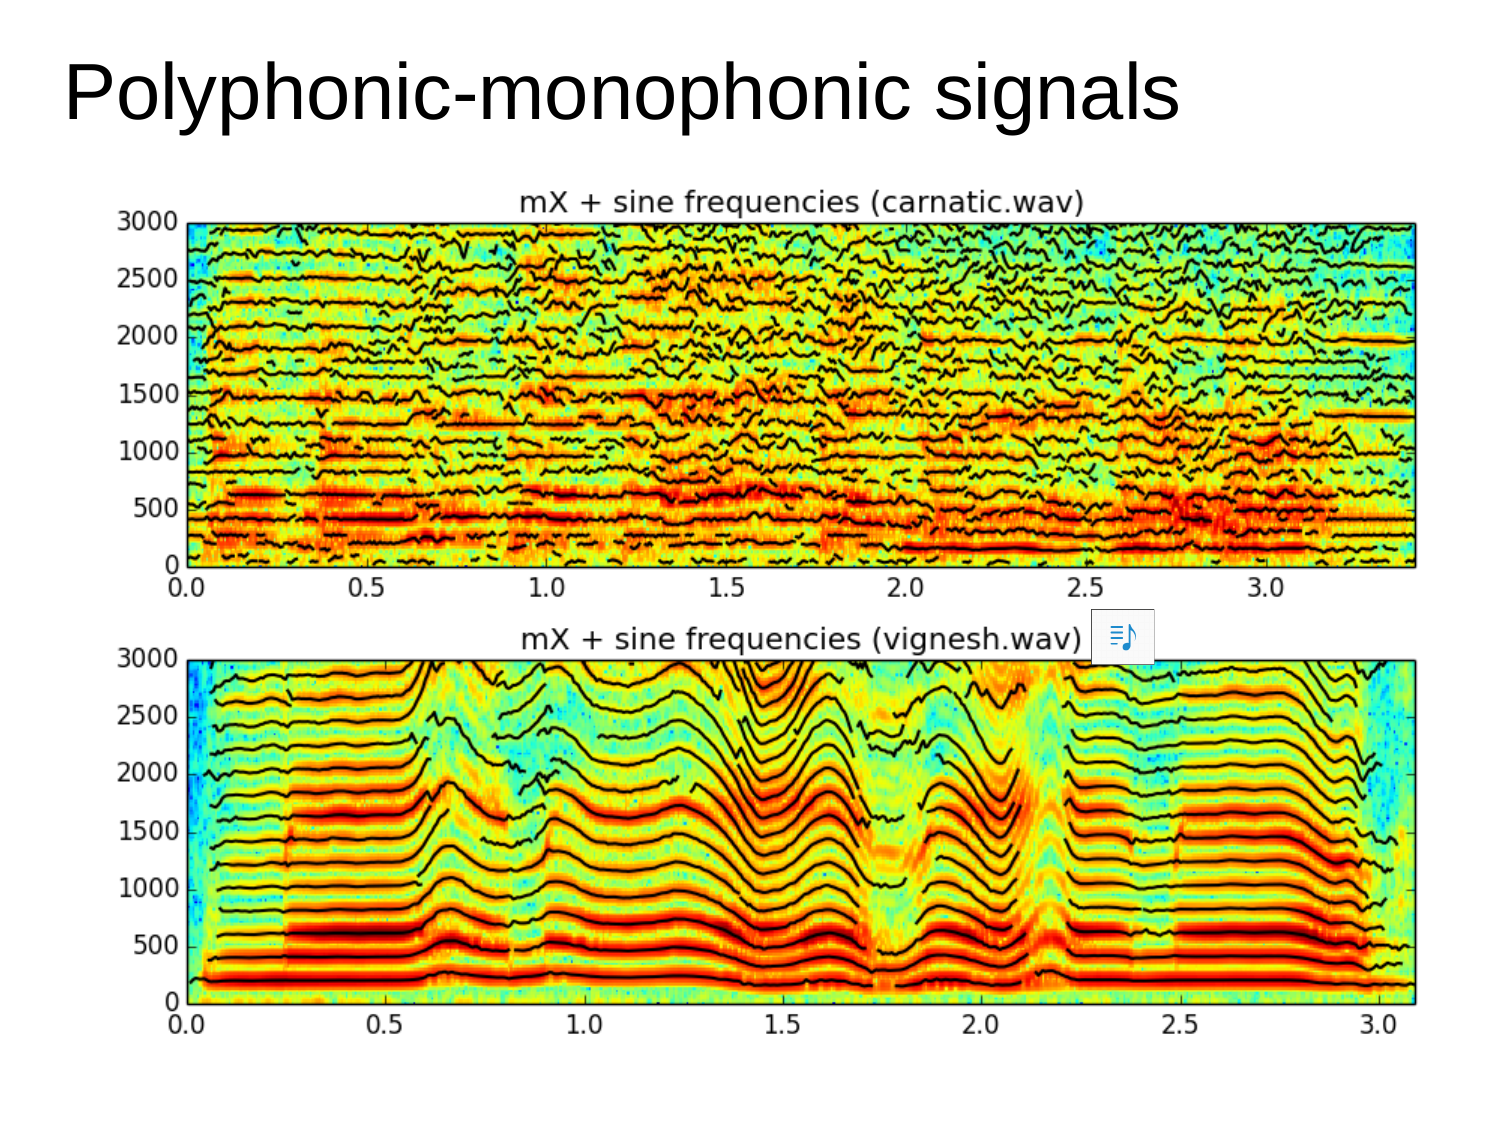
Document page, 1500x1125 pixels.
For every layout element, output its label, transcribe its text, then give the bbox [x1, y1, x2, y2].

text_box [1090, 608, 1156, 666]
picture [91, 163, 1442, 1064]
title Polyphonic-monophonic signals [63, 0, 1414, 186]
